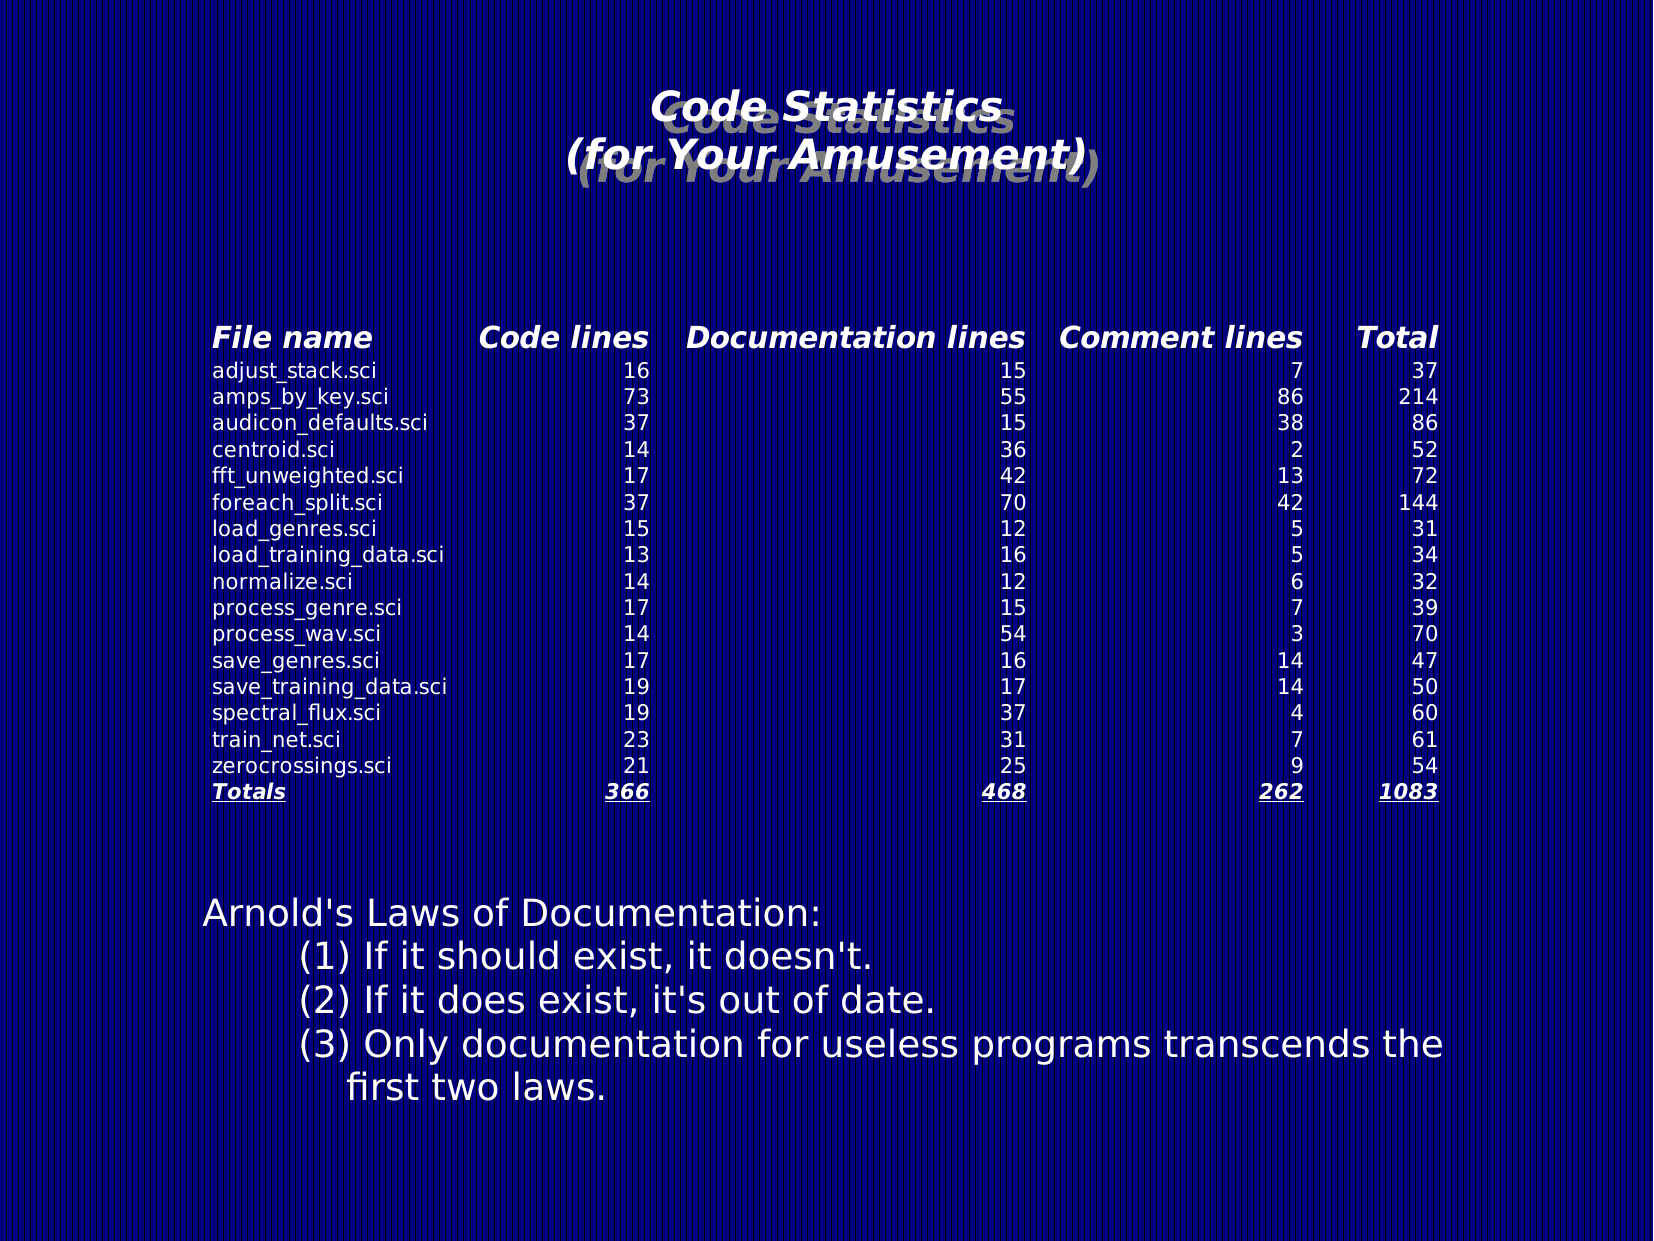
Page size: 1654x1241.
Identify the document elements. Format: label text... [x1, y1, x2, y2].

text_box Code Statistics (for Your Amusement) [538, 75, 1116, 187]
text_box Arnold's Laws of Documentation: (1) If it should exist, it doesn't. (2) If it does exist, it's out of date. (3) Only documentation for useless programs transcends the first two laws. [187, 884, 1435, 1117]
chart [209, 321, 1444, 810]
